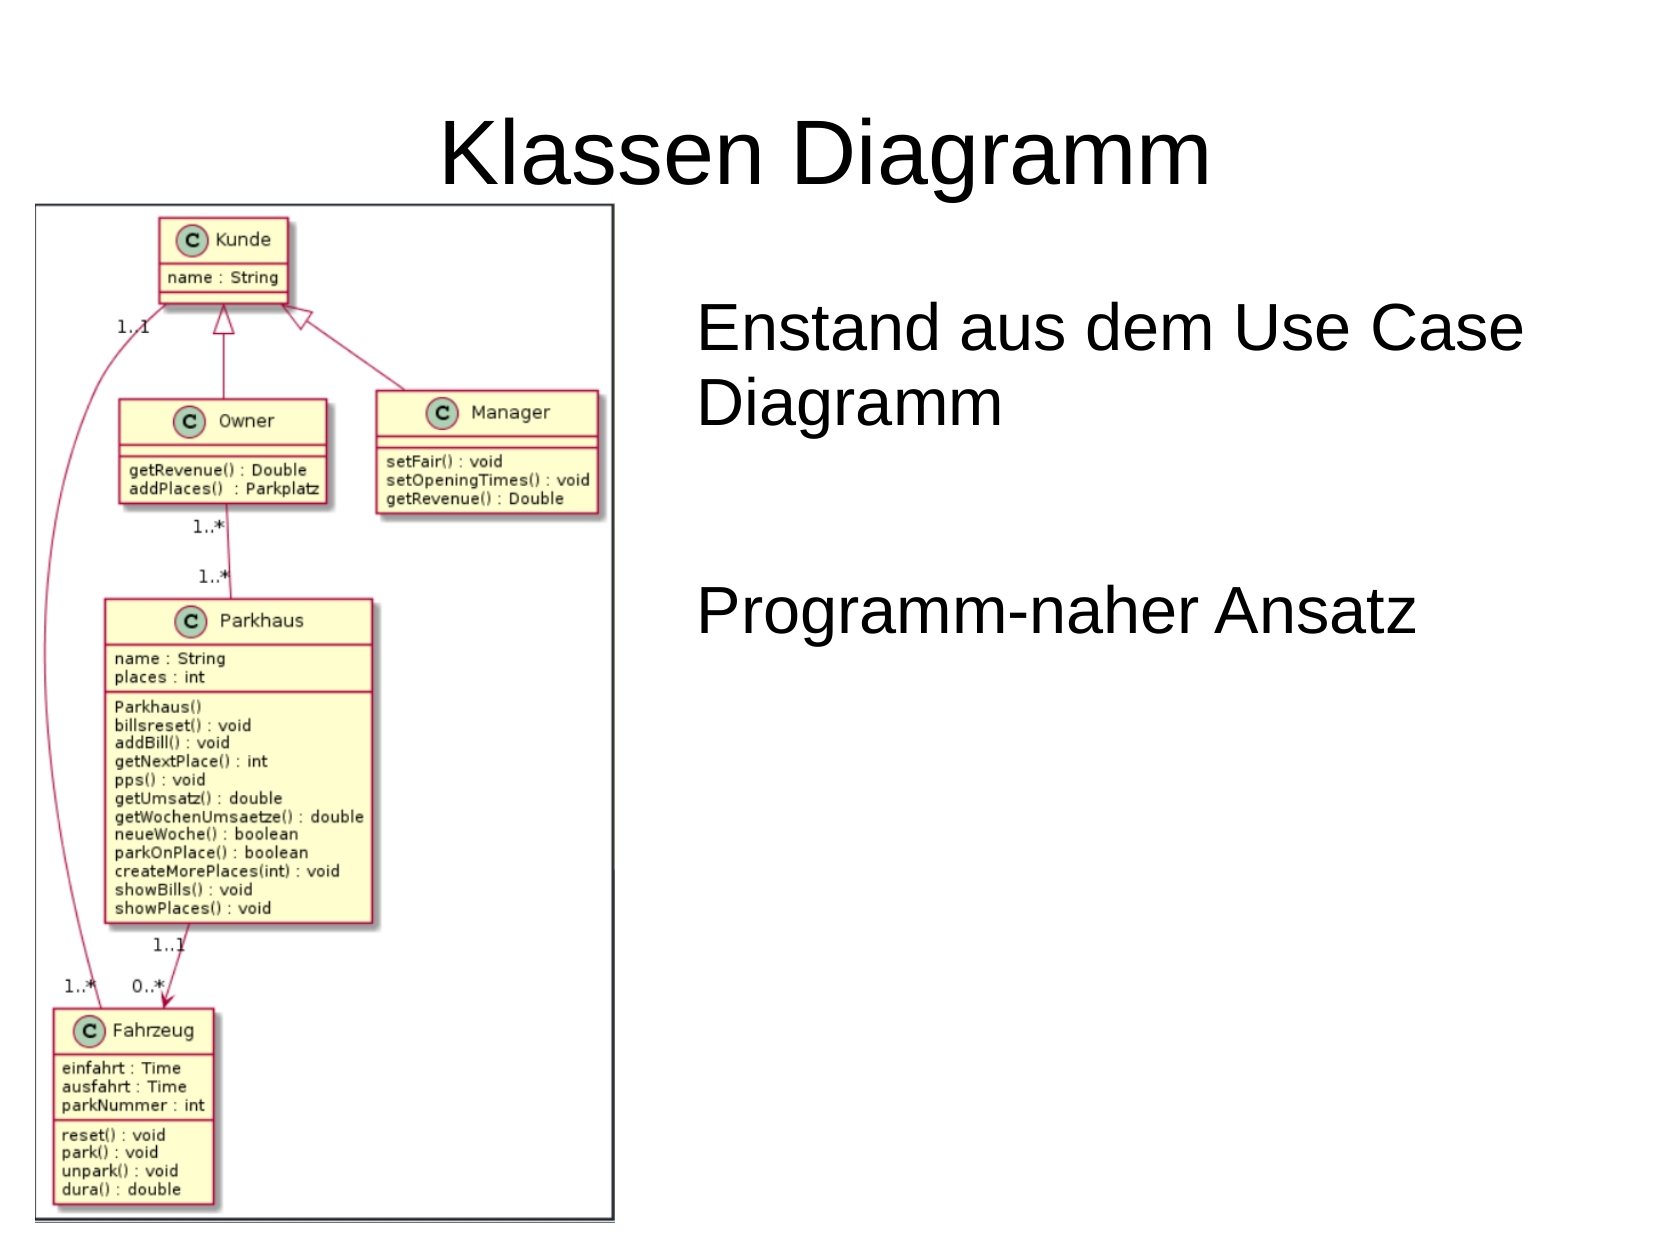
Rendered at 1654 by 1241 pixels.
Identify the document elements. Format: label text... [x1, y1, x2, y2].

picture [35, 203, 615, 1223]
list Enstand aus dem Use Case Diagramm Programm-naher Ansatz [625, 290, 1571, 1010]
title Klassen Diagramm [82, 49, 1571, 257]
